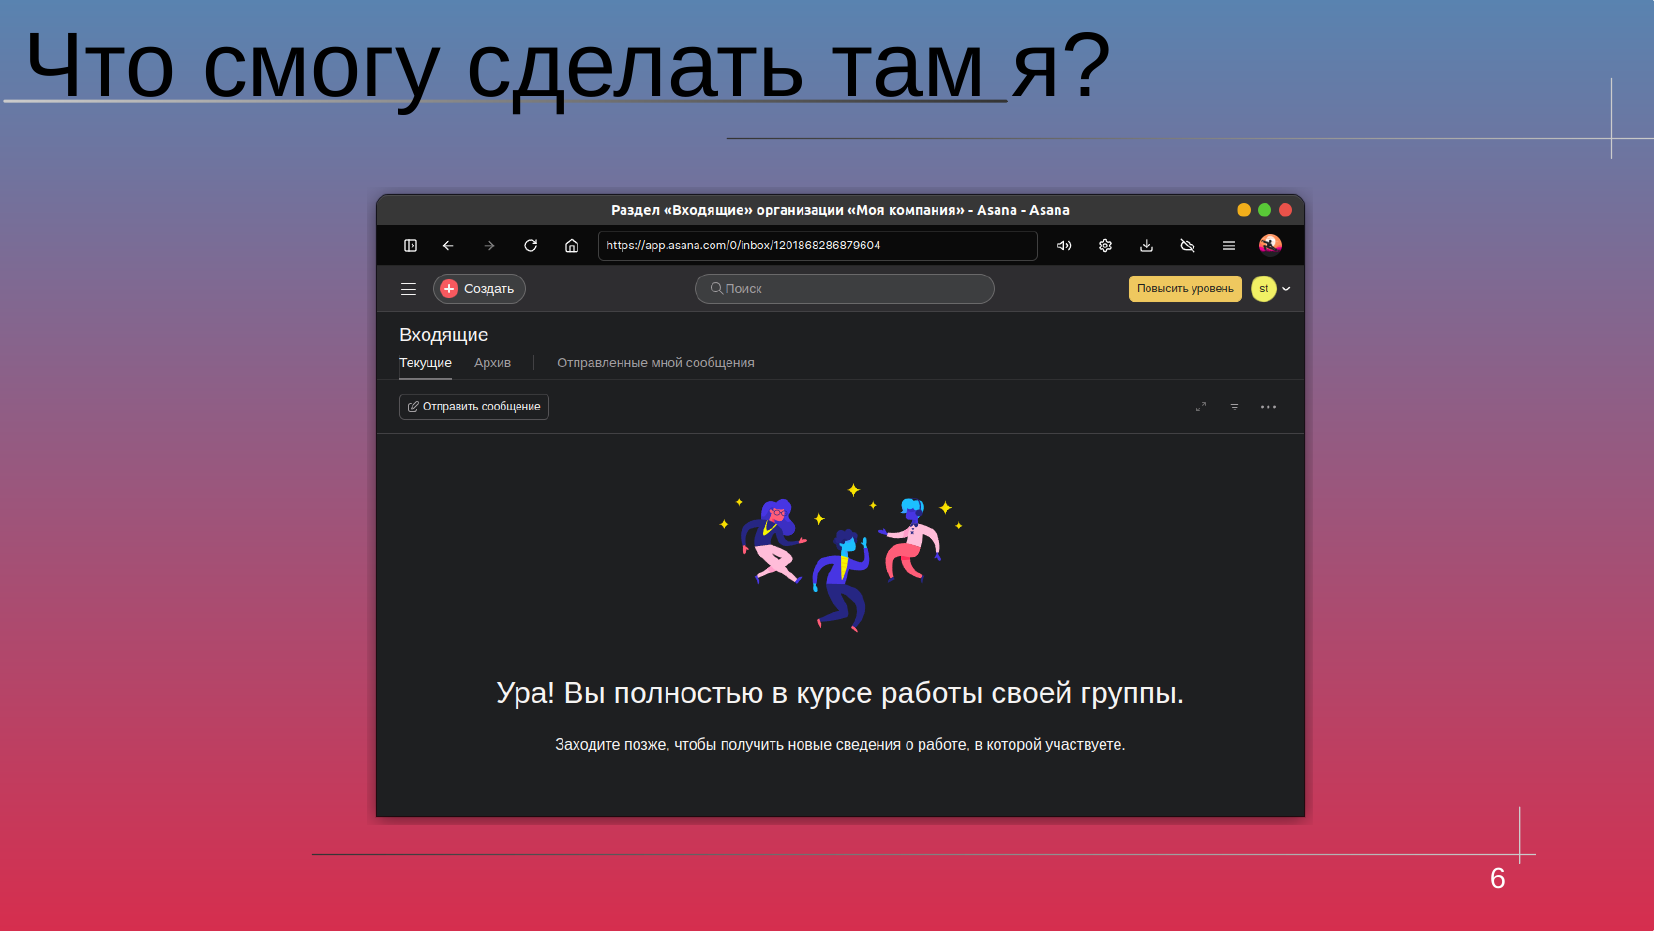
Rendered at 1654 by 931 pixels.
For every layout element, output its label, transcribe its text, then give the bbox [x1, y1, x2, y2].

title Что смогу сделать там я? [23, 11, 1589, 119]
picture [367, 187, 1313, 826]
